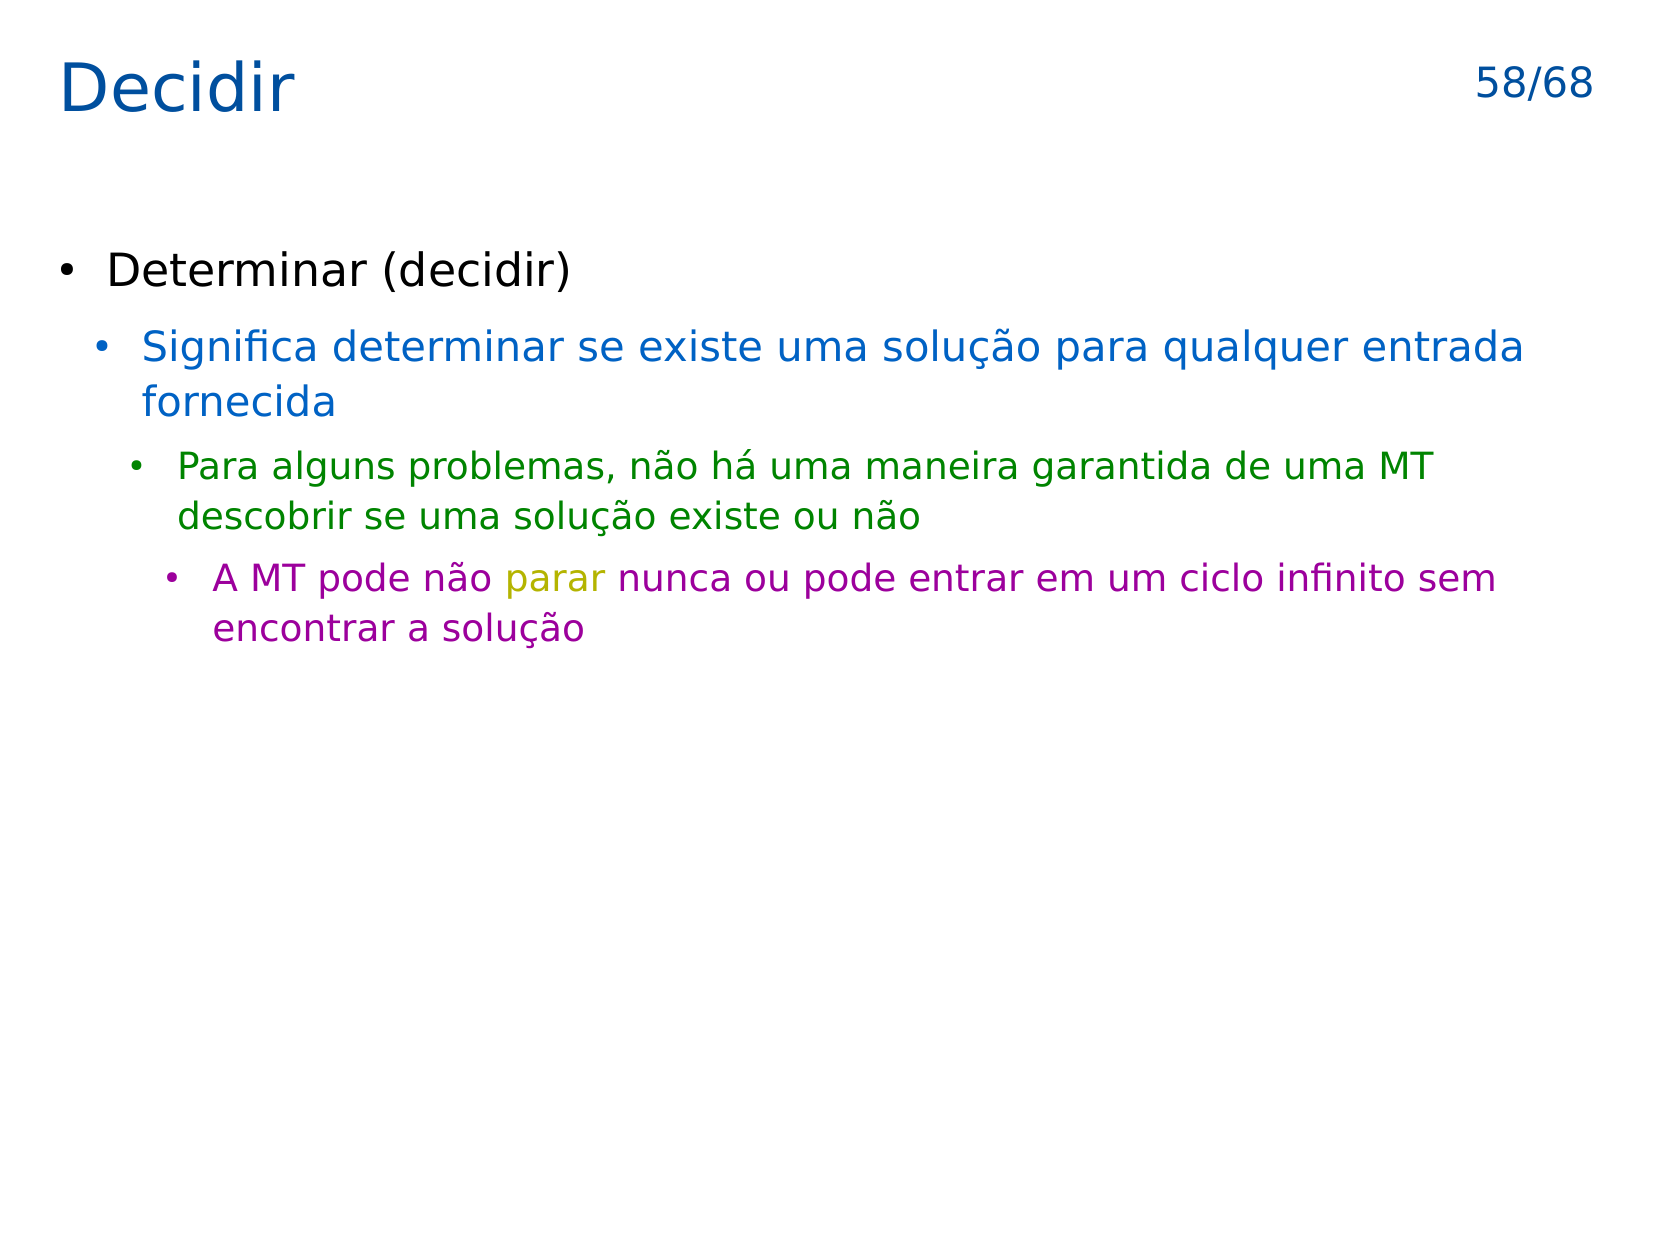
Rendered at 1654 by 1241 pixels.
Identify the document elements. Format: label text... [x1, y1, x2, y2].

title Decidir [59, 29, 1625, 148]
list Determinar (decidir) Significa determinar se existe uma solução para qualquer entrada fornecida Para alguns problemas, não há uma maneira garantida de uma MT descobrir se uma solução existe ou não A MT pode não parar nunca ou pode entrar em um ciclo infinito sem encontrar a solução [59, 236, 1595, 1211]
